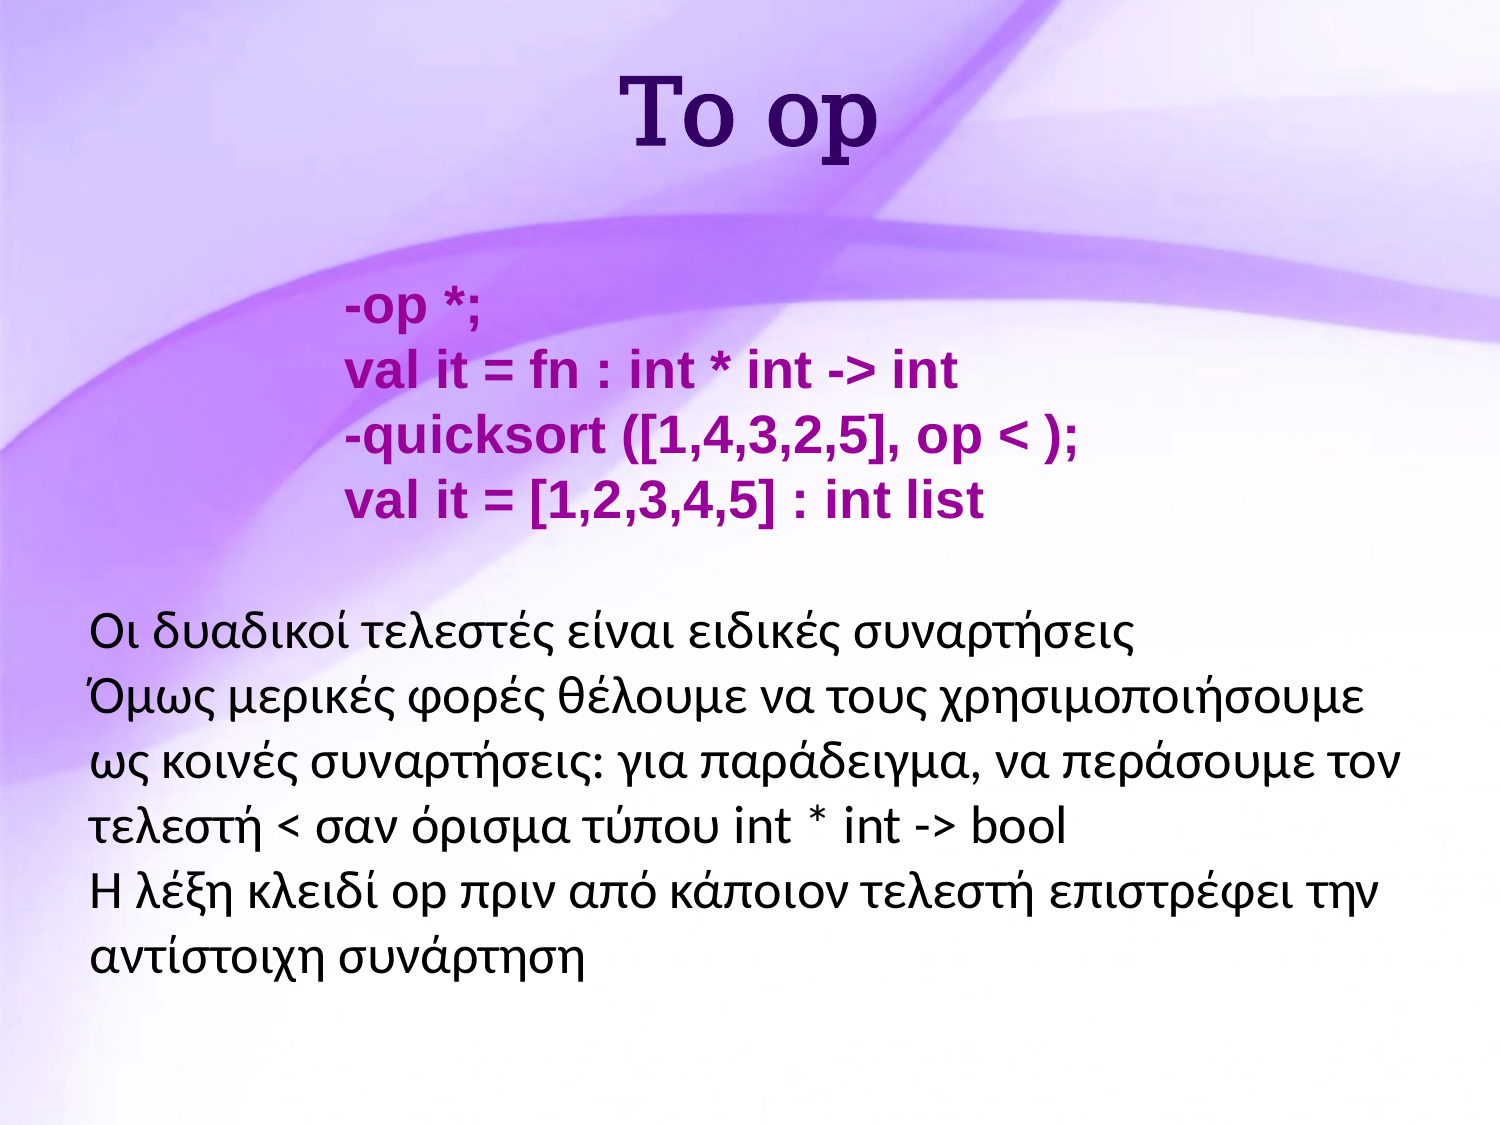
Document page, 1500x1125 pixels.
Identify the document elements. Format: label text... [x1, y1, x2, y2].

picture [0, 0, 1500, 1125]
title To op [75, 45, 1425, 233]
list -op *; val it = fn : int * int -> int -quicksort ([1,4,3,2,5], op < ); val it = [1,2,3,4,5] : int list Οι δυαδικοί τελεστές είναι ειδικές συναρτήσεις Όμως μερικές φορές θέλουμε να τους χρησιμοποιήσουμε ως κοινές συναρτήσεις: για παράδειγμα, να περάσουμε τον τελεστή < σαν όρισμα τύπου int * int -> bool Η λέξη κλειδί op πριν από κάποιον τελεστή επιστρέφει την αντίστοιχη συνάρτηση [75, 262, 1425, 1005]
